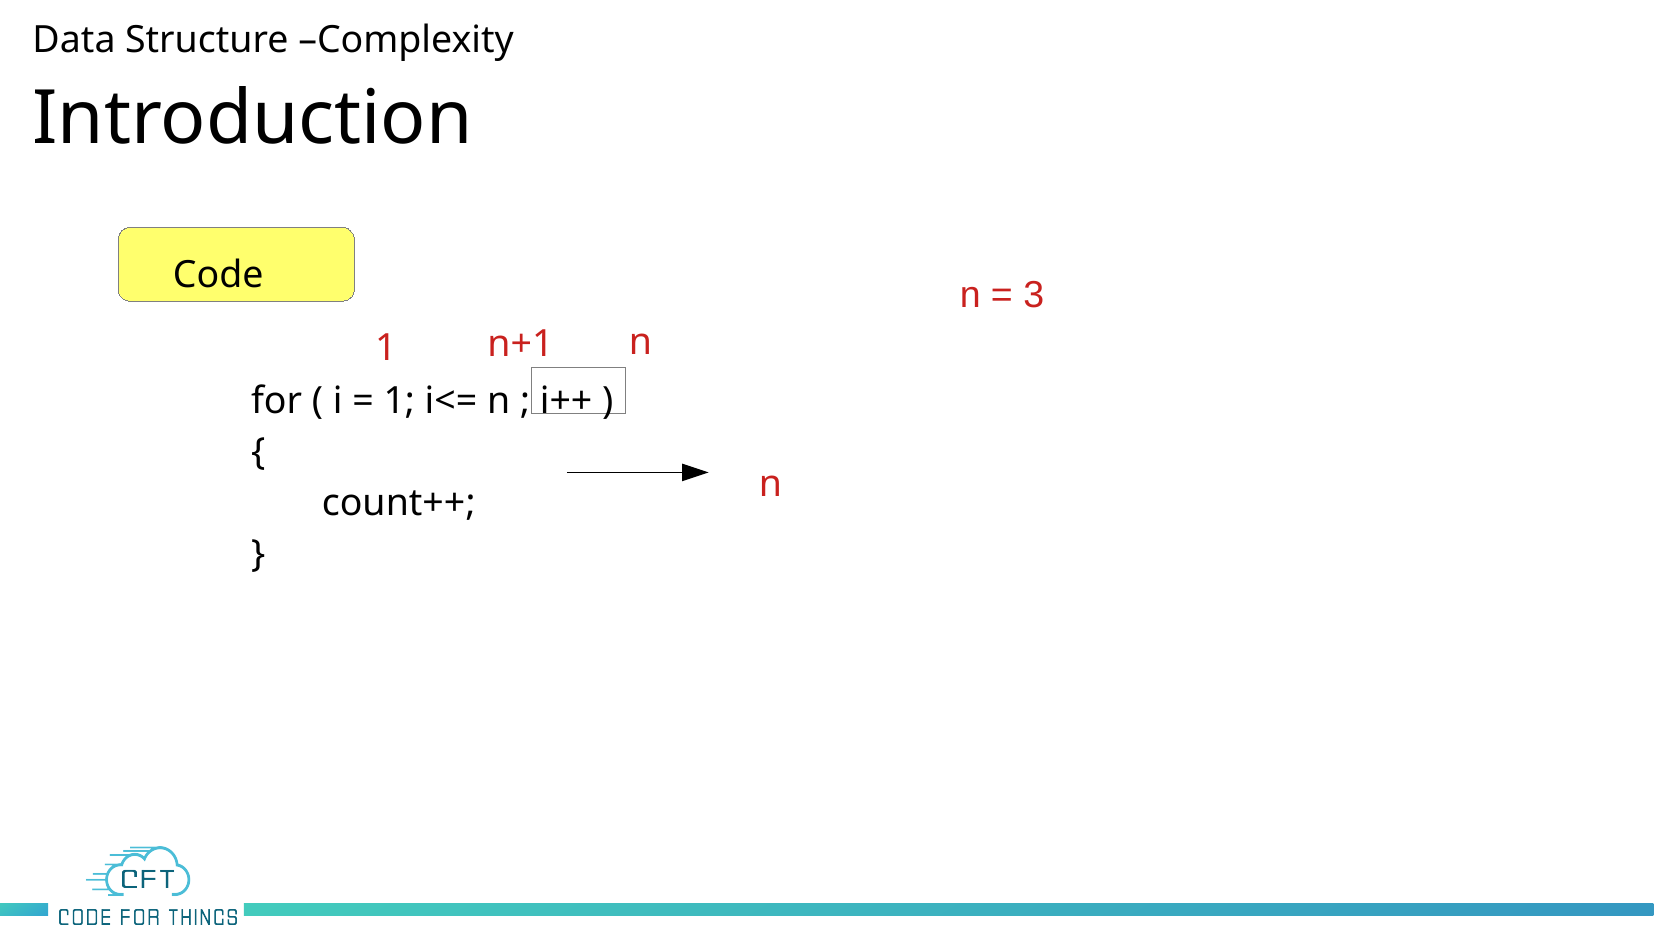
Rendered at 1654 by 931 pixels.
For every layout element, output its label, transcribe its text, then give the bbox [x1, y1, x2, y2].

text_box 1 [360, 312, 414, 372]
picture [59, 846, 237, 925]
text_box Code [158, 239, 308, 299]
text_box n+1 [472, 309, 582, 368]
text_box n = 3 [944, 265, 1060, 323]
title Data Structure –Complexity Introduction [32, 12, 1184, 166]
text_box [118, 227, 355, 302]
text_box for ( i = 1; i<= n ; i++ ) { count++; } [200, 366, 768, 556]
text_box n [614, 307, 668, 366]
text_box n [744, 448, 798, 508]
